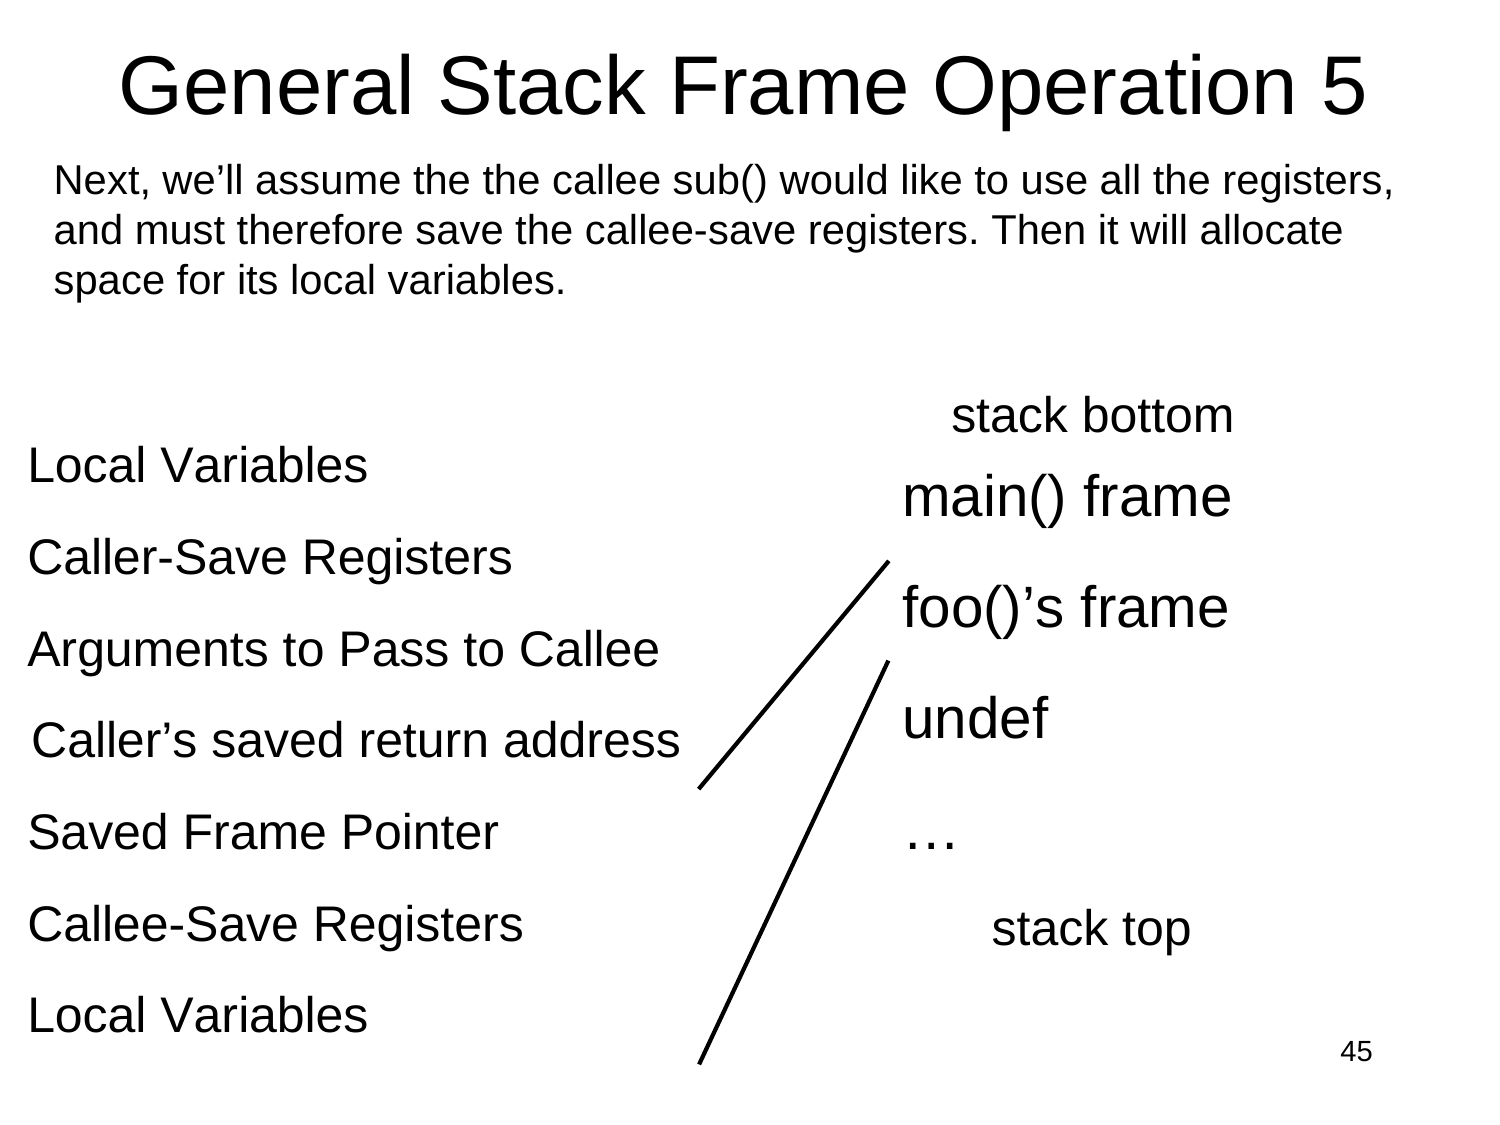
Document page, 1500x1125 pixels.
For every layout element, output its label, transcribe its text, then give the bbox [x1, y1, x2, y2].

text_box stack top [976, 887, 1207, 963]
text_box Next, we’ll assume the the callee sub() would like to use all the registers, and must therefore save the callee-save registers. Then it will allocate space for its local variables. [38, 144, 1445, 340]
table_cell Saved Frame Pointer [13, 792, 700, 883]
table_cell Caller-Save Registers [13, 517, 700, 608]
table_cell Local Variables [13, 975, 700, 1067]
table_cell Callee-Save Registers [13, 883, 700, 975]
table_cell Caller’s saved return address [13, 700, 700, 792]
title General Stack Frame Operation 5 [75, 0, 1413, 144]
text_box stack bottom [936, 374, 1250, 451]
table_cell … [887, 783, 1313, 894]
table_header main() frame [887, 450, 1313, 561]
text_box <number> [1074, 1025, 1388, 1101]
table_header Local Variables [13, 425, 700, 517]
table_cell Arguments to Pass to Callee [13, 608, 700, 700]
table_cell foo()’s frame [887, 561, 1313, 672]
table_cell undef [887, 672, 1313, 783]
